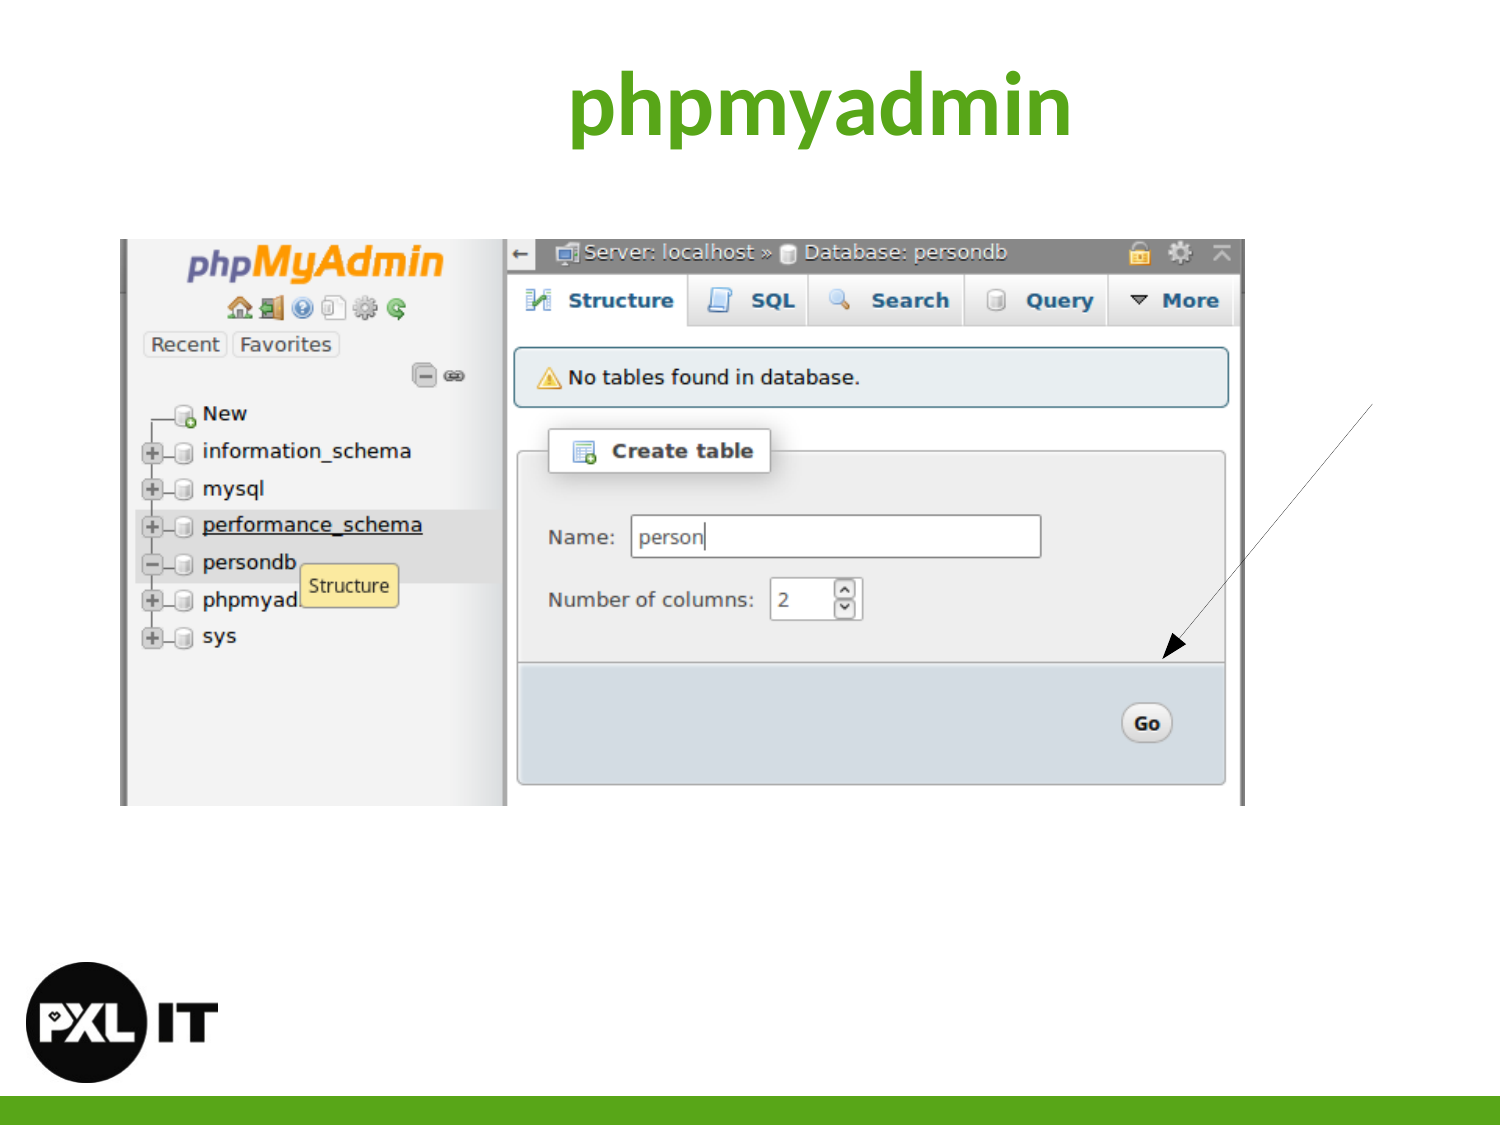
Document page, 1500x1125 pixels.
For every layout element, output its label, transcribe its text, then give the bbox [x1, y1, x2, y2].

picture [26, 962, 218, 1083]
picture [120, 239, 1245, 806]
text_box phpmyadmin [201, 36, 1441, 162]
